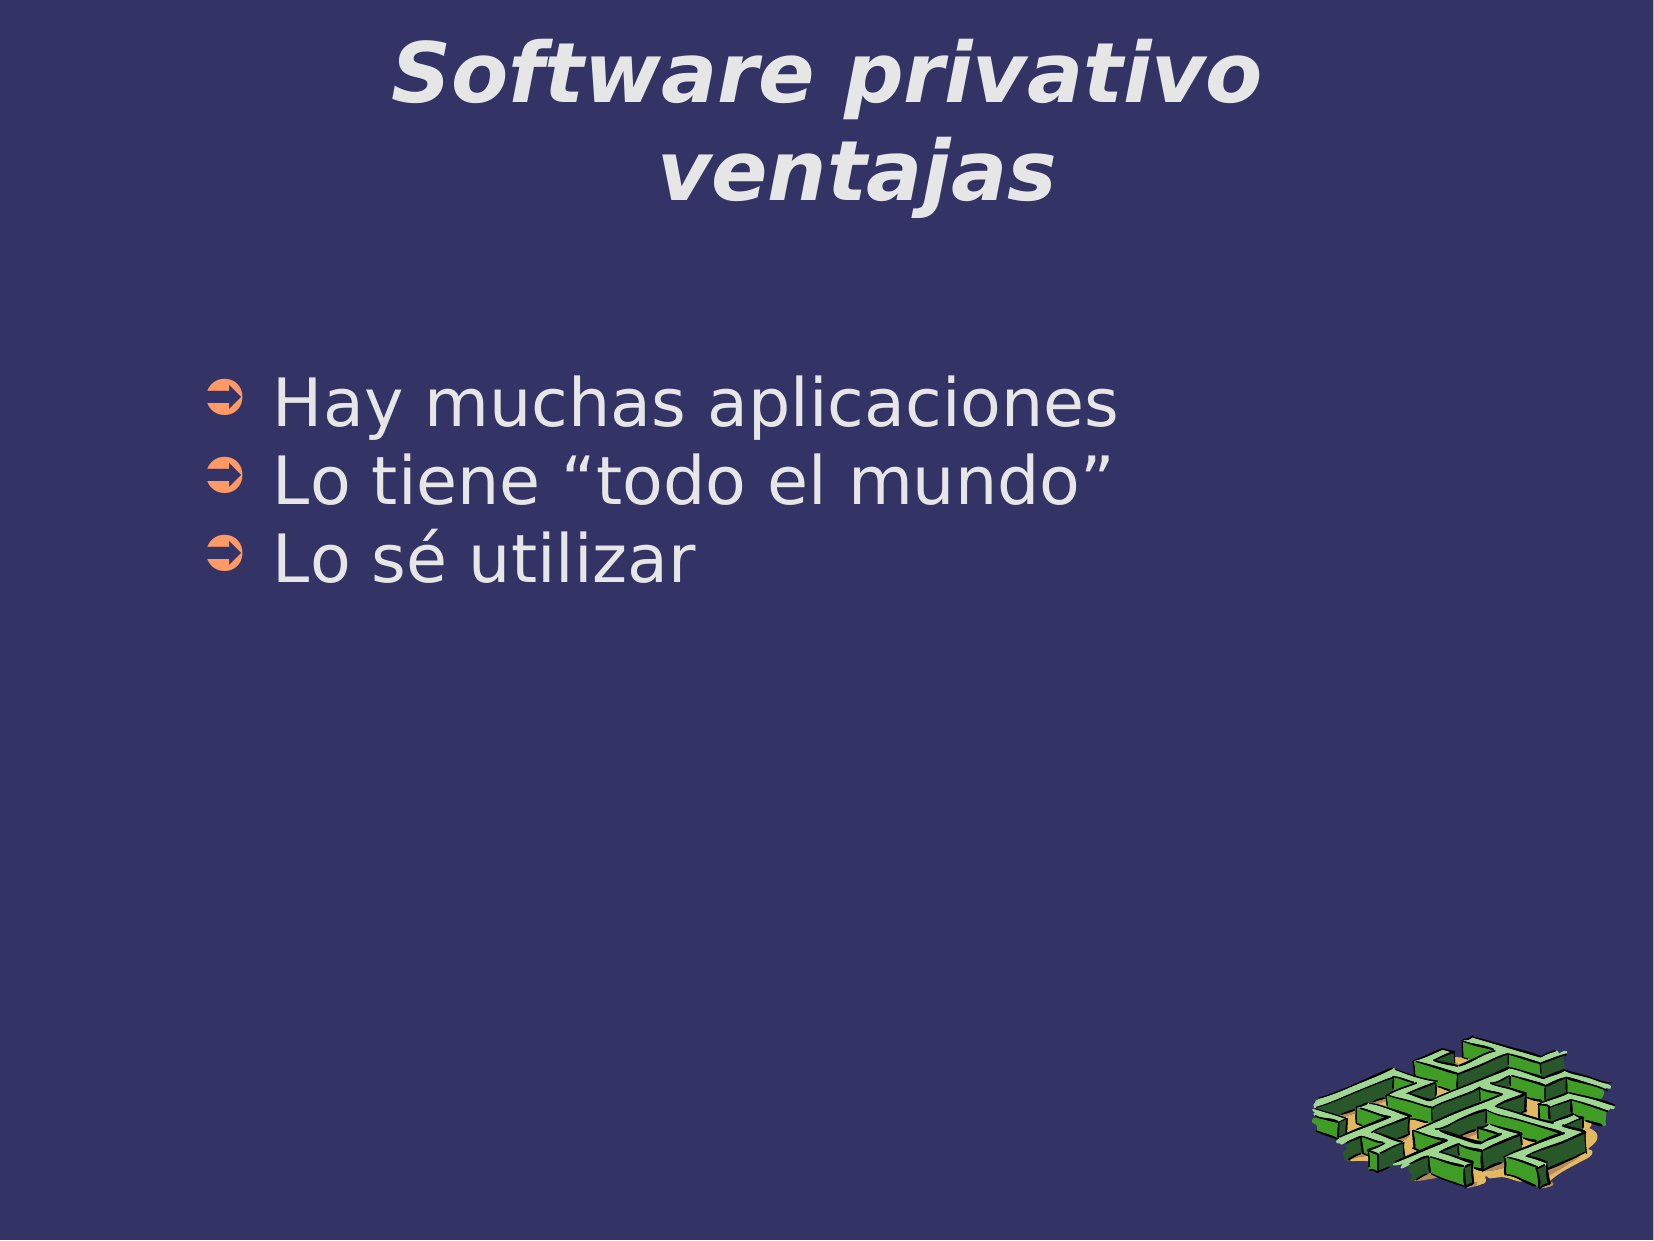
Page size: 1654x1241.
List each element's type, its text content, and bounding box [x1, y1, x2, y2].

list Hay muchas aplicaciones Lo tiene “todo el mundo” Lo sé utilizar [178, 364, 1570, 1147]
title Software privativo ventajas [121, 25, 1534, 220]
